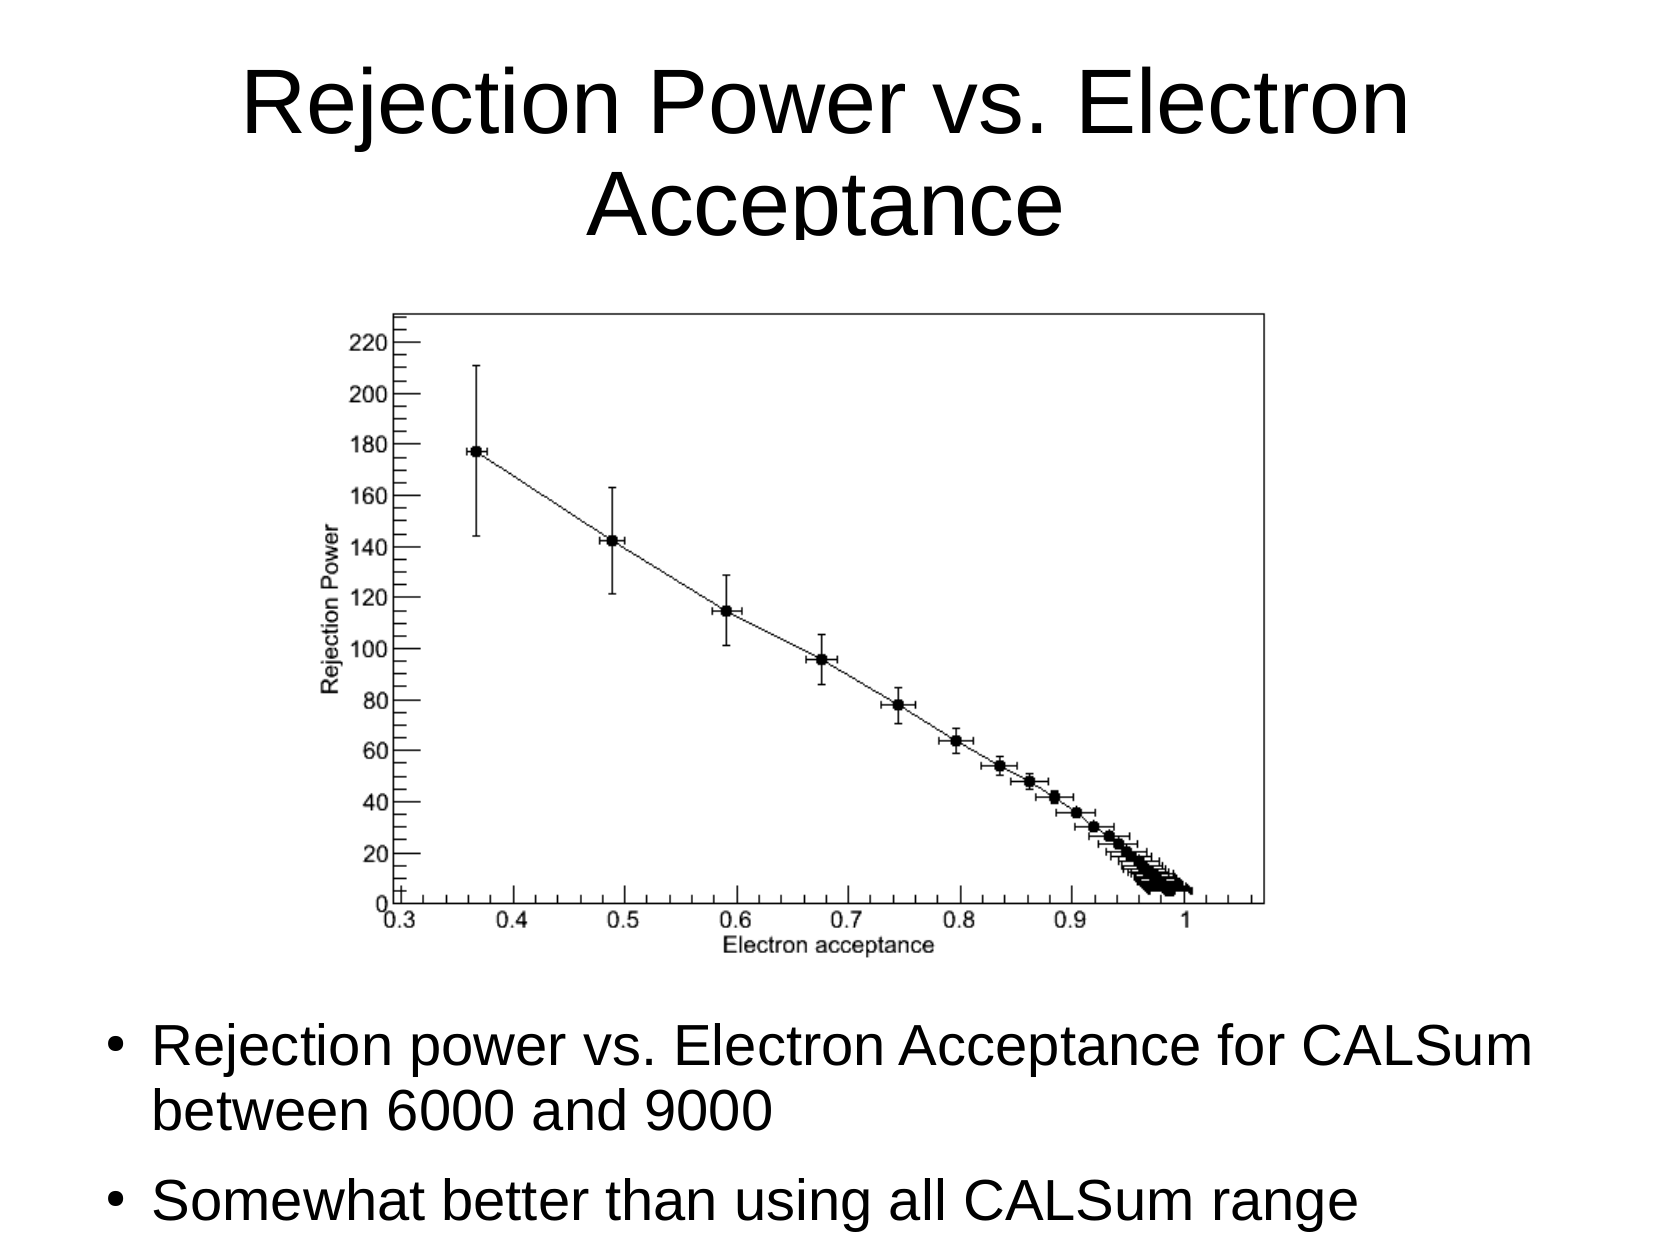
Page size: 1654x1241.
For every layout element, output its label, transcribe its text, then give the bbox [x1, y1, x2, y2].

list Rejection power vs. Electron Acceptance for CALSum between 6000 and 9000 Somewhat better than using all CALSum range [90, 1012, 1546, 1236]
title Rejection Power vs. Electron Acceptance [82, 49, 1571, 257]
picture [285, 240, 1373, 978]
